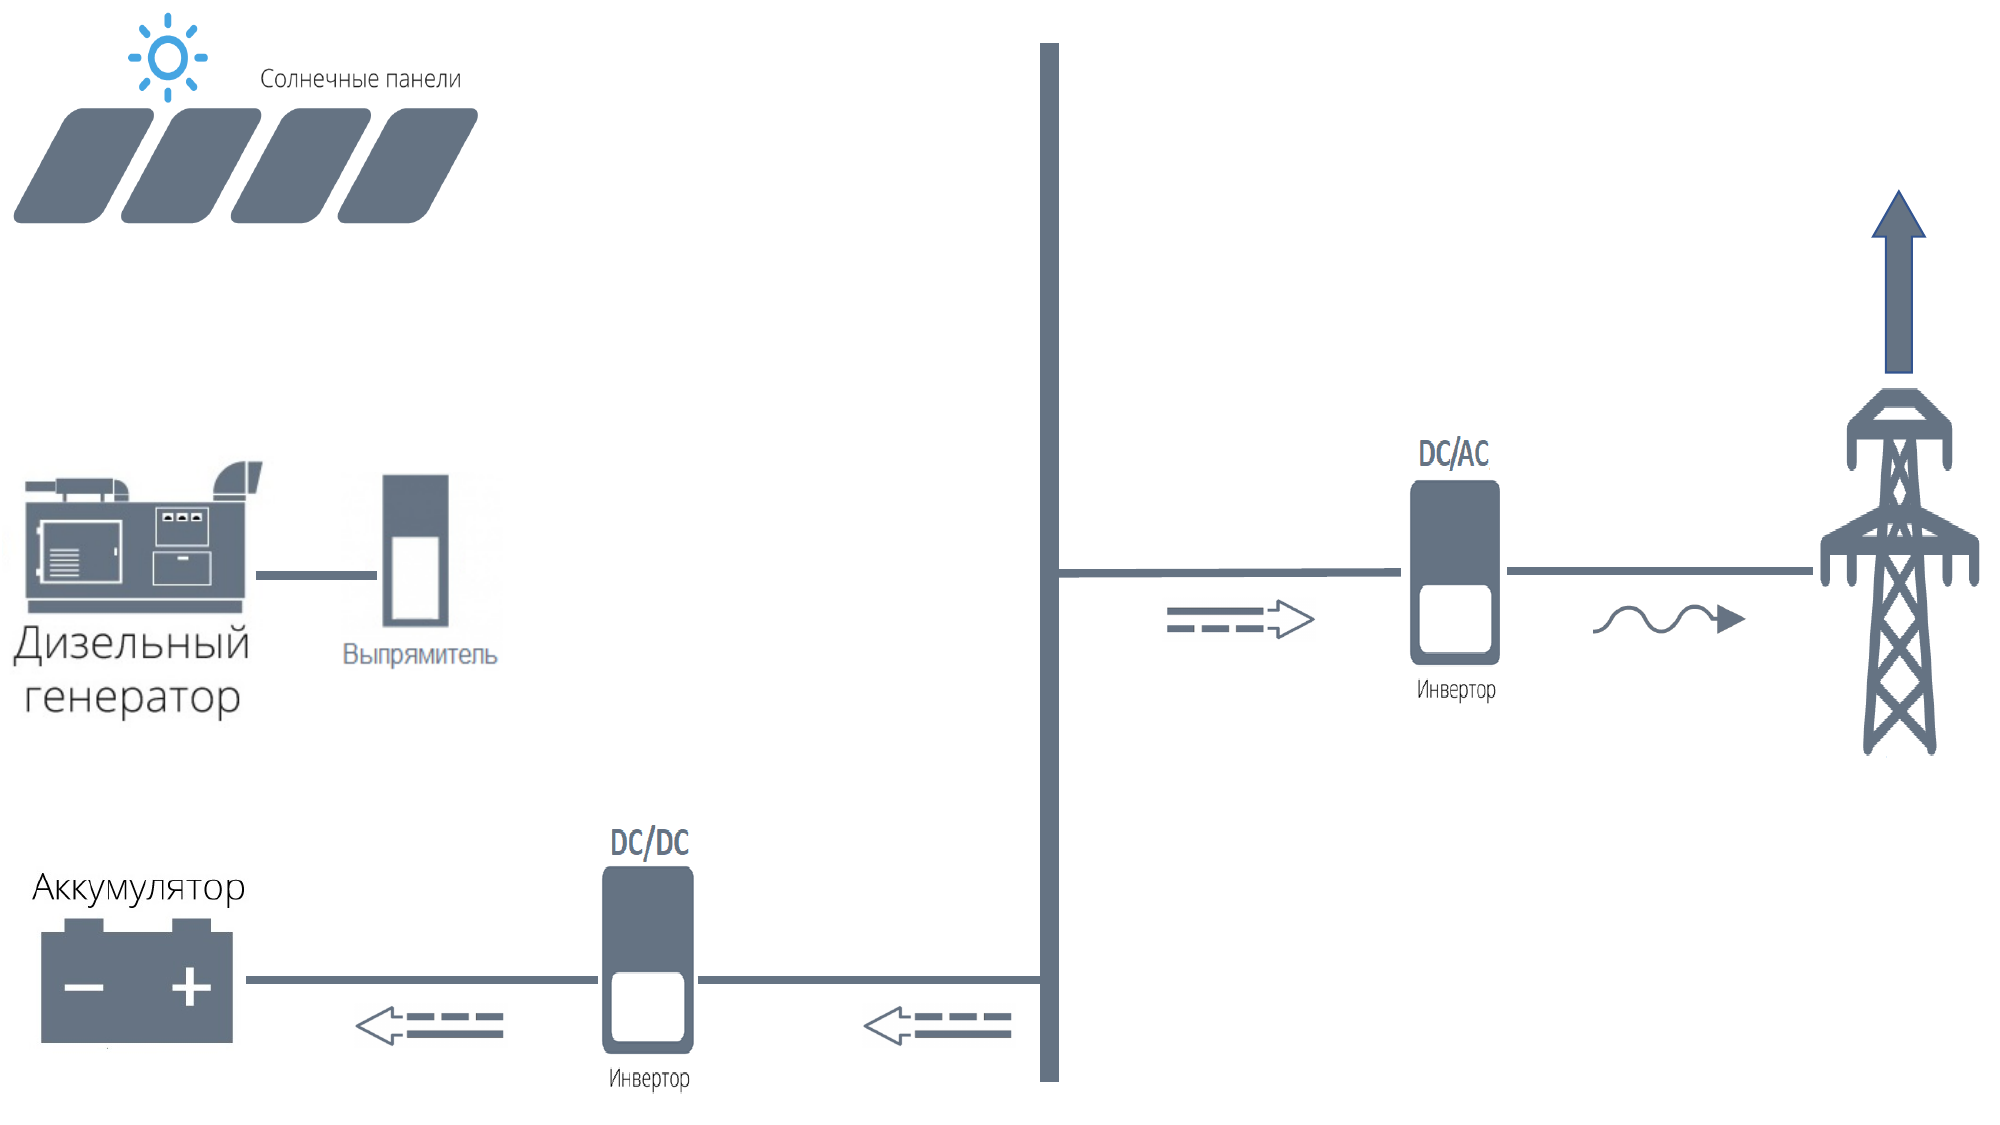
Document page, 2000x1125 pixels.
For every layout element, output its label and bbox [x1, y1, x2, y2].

picture [0, 861, 272, 1056]
picture [596, 823, 698, 1094]
picture [354, 1003, 508, 1048]
picture [1401, 434, 1507, 710]
picture [1162, 597, 1316, 642]
picture [341, 472, 503, 671]
picture [1578, 598, 1751, 643]
text_box [1872, 191, 1925, 373]
picture [9, 9, 482, 226]
picture [1812, 384, 1986, 758]
picture [2, 453, 275, 728]
picture [862, 1003, 1016, 1048]
